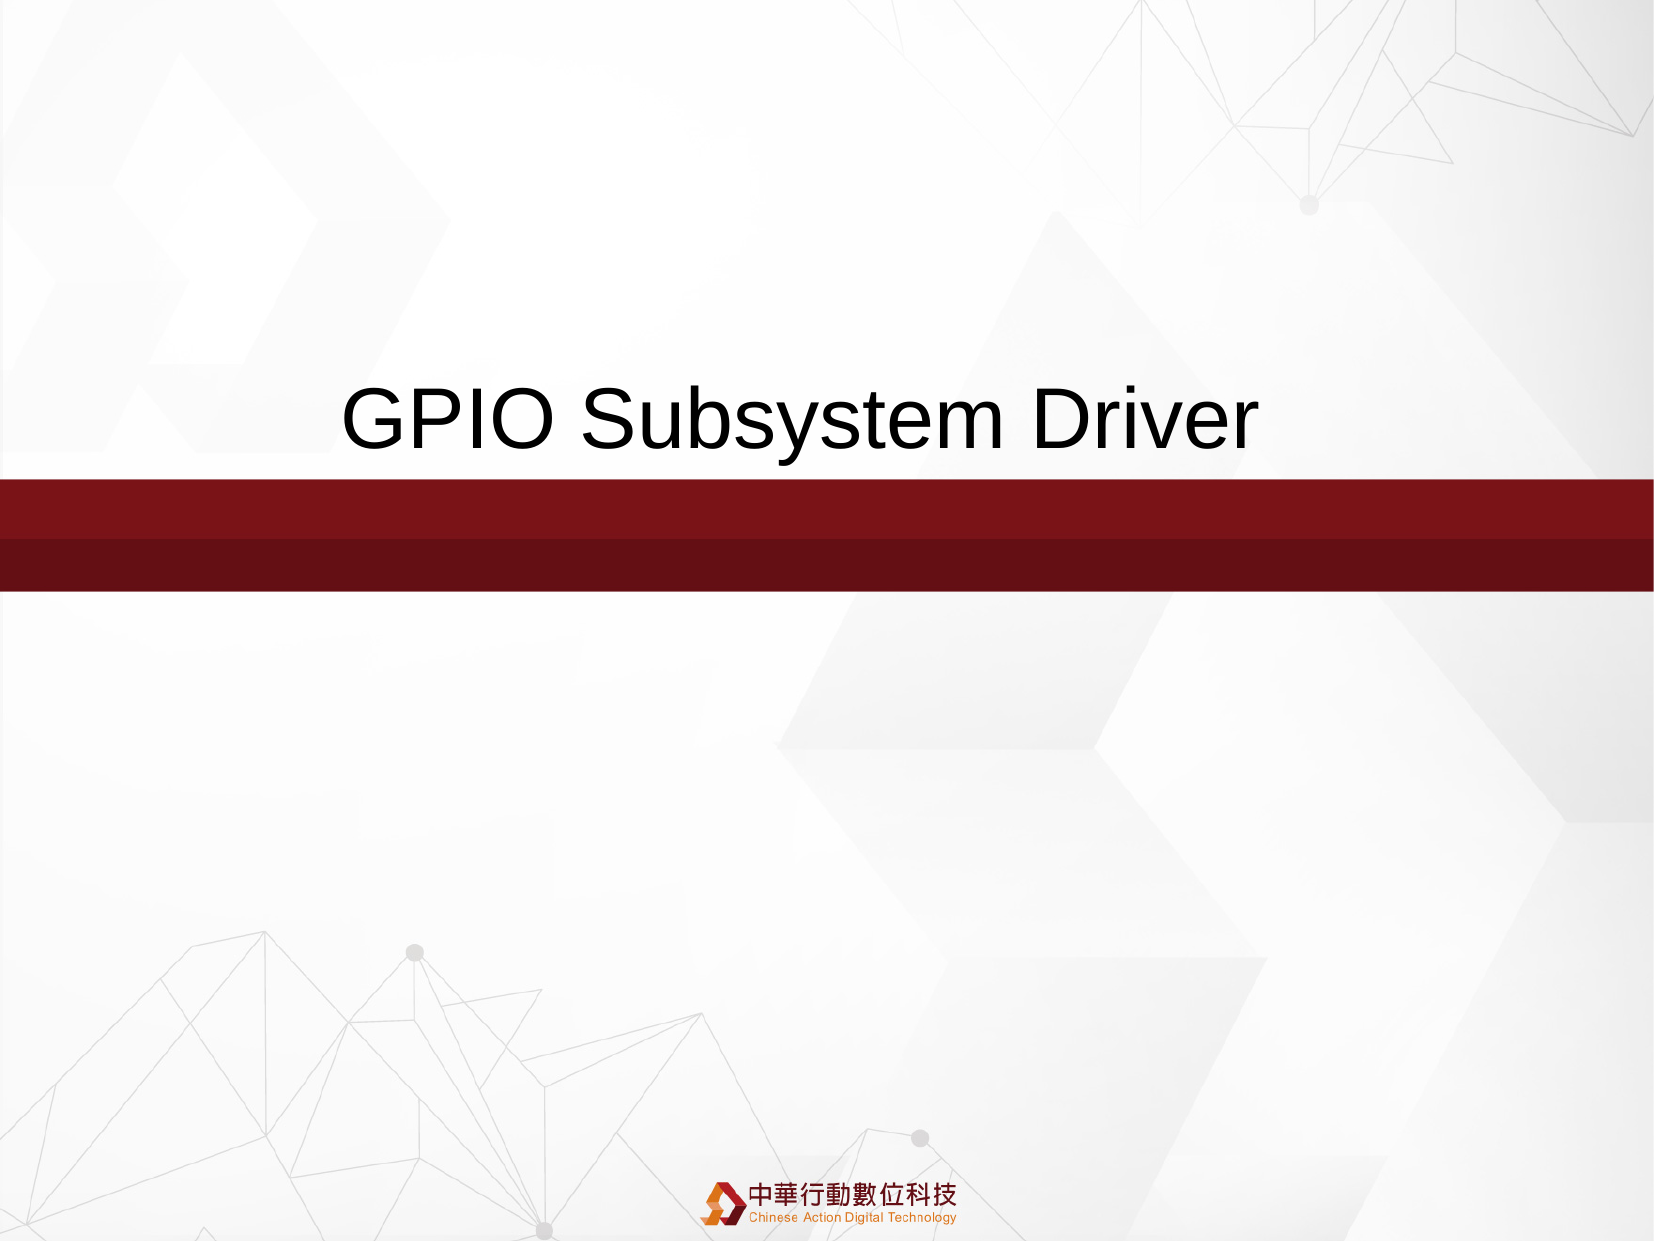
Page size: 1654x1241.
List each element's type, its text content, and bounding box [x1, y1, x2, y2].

title GPIO Subsystem Driver [56, 315, 1546, 523]
picture [0, 0, 1654, 1241]
